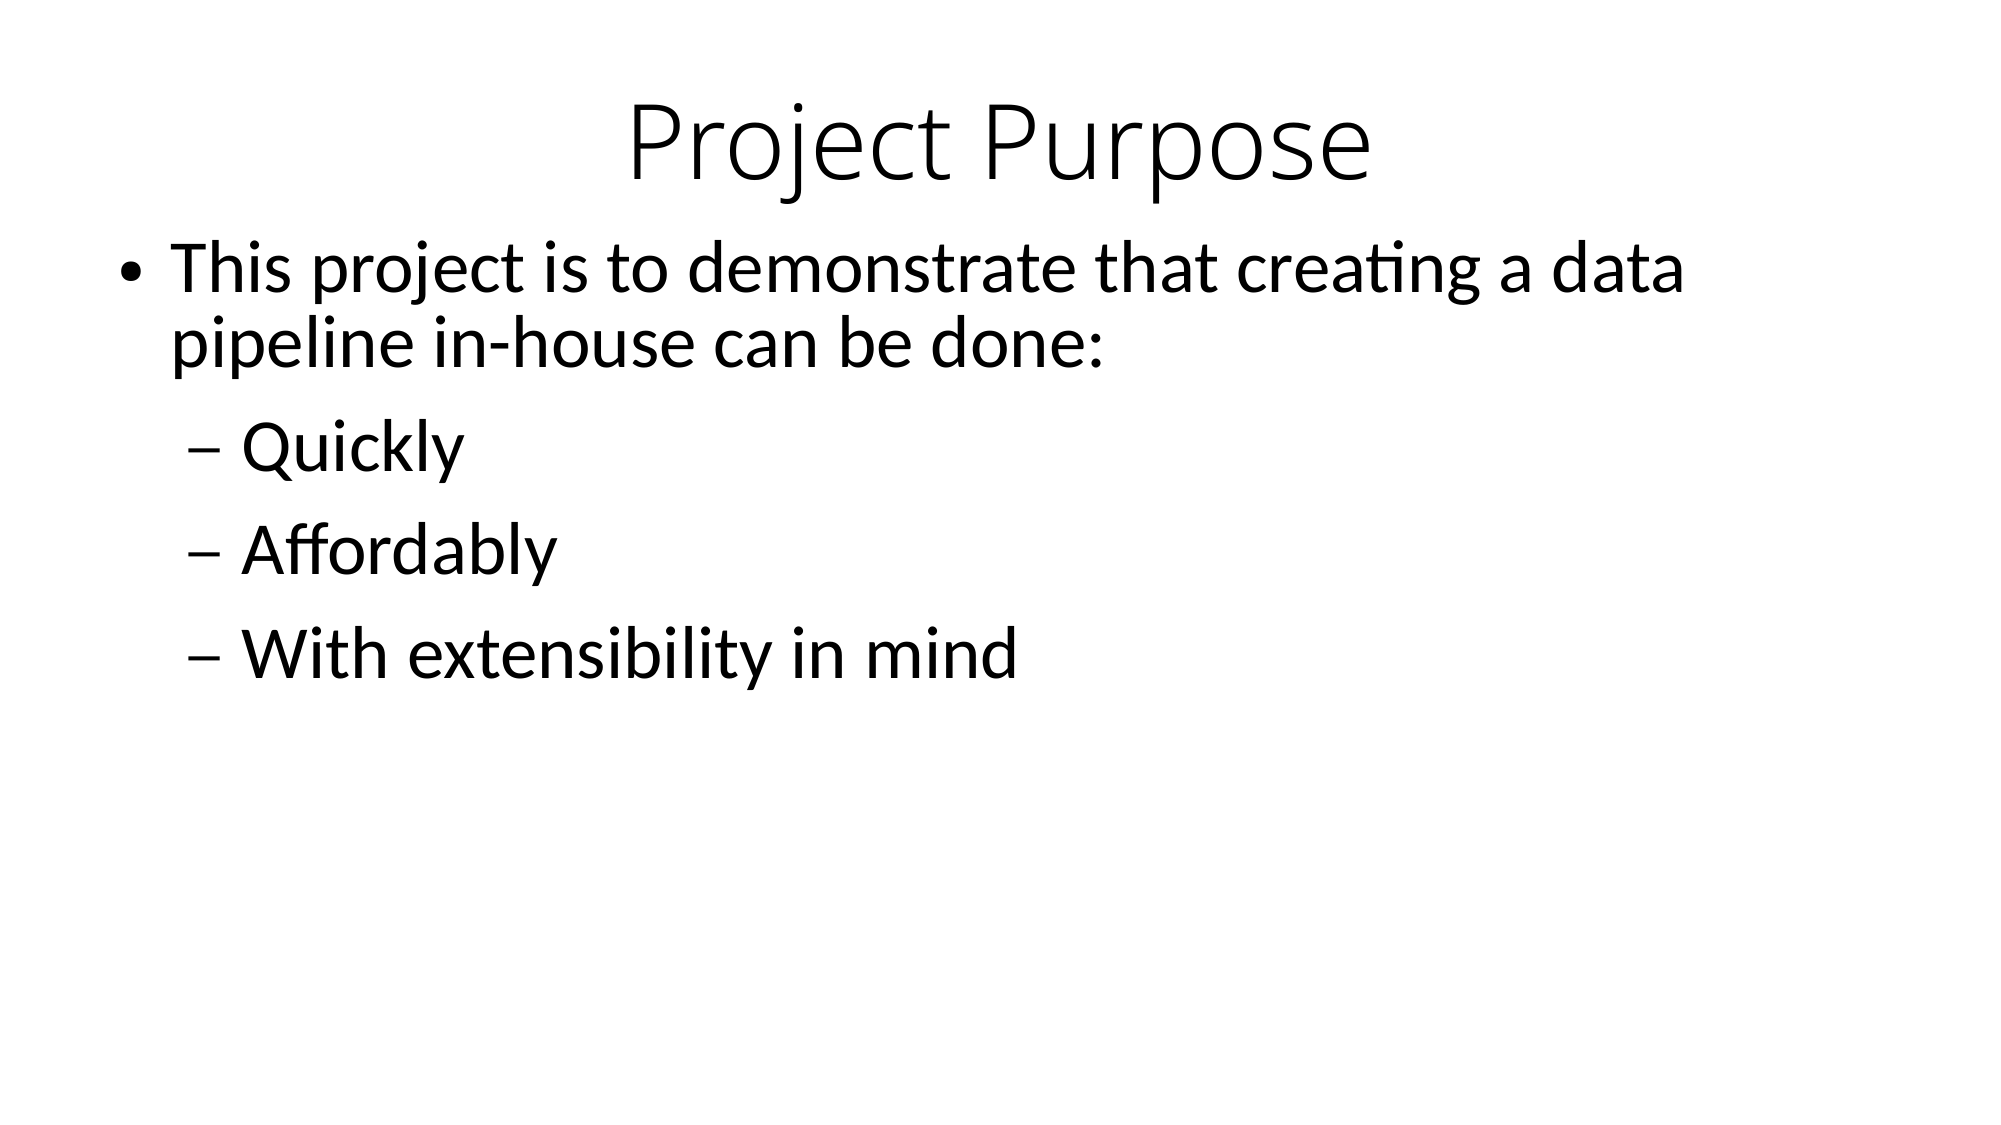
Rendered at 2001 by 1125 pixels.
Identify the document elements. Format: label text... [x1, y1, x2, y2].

list This project is to demonstrate that creating a data pipeline in-house can be done: Quickly Affordably With extensibility in mind [100, 236, 1900, 889]
title Project Purpose [99, 44, 1900, 233]
